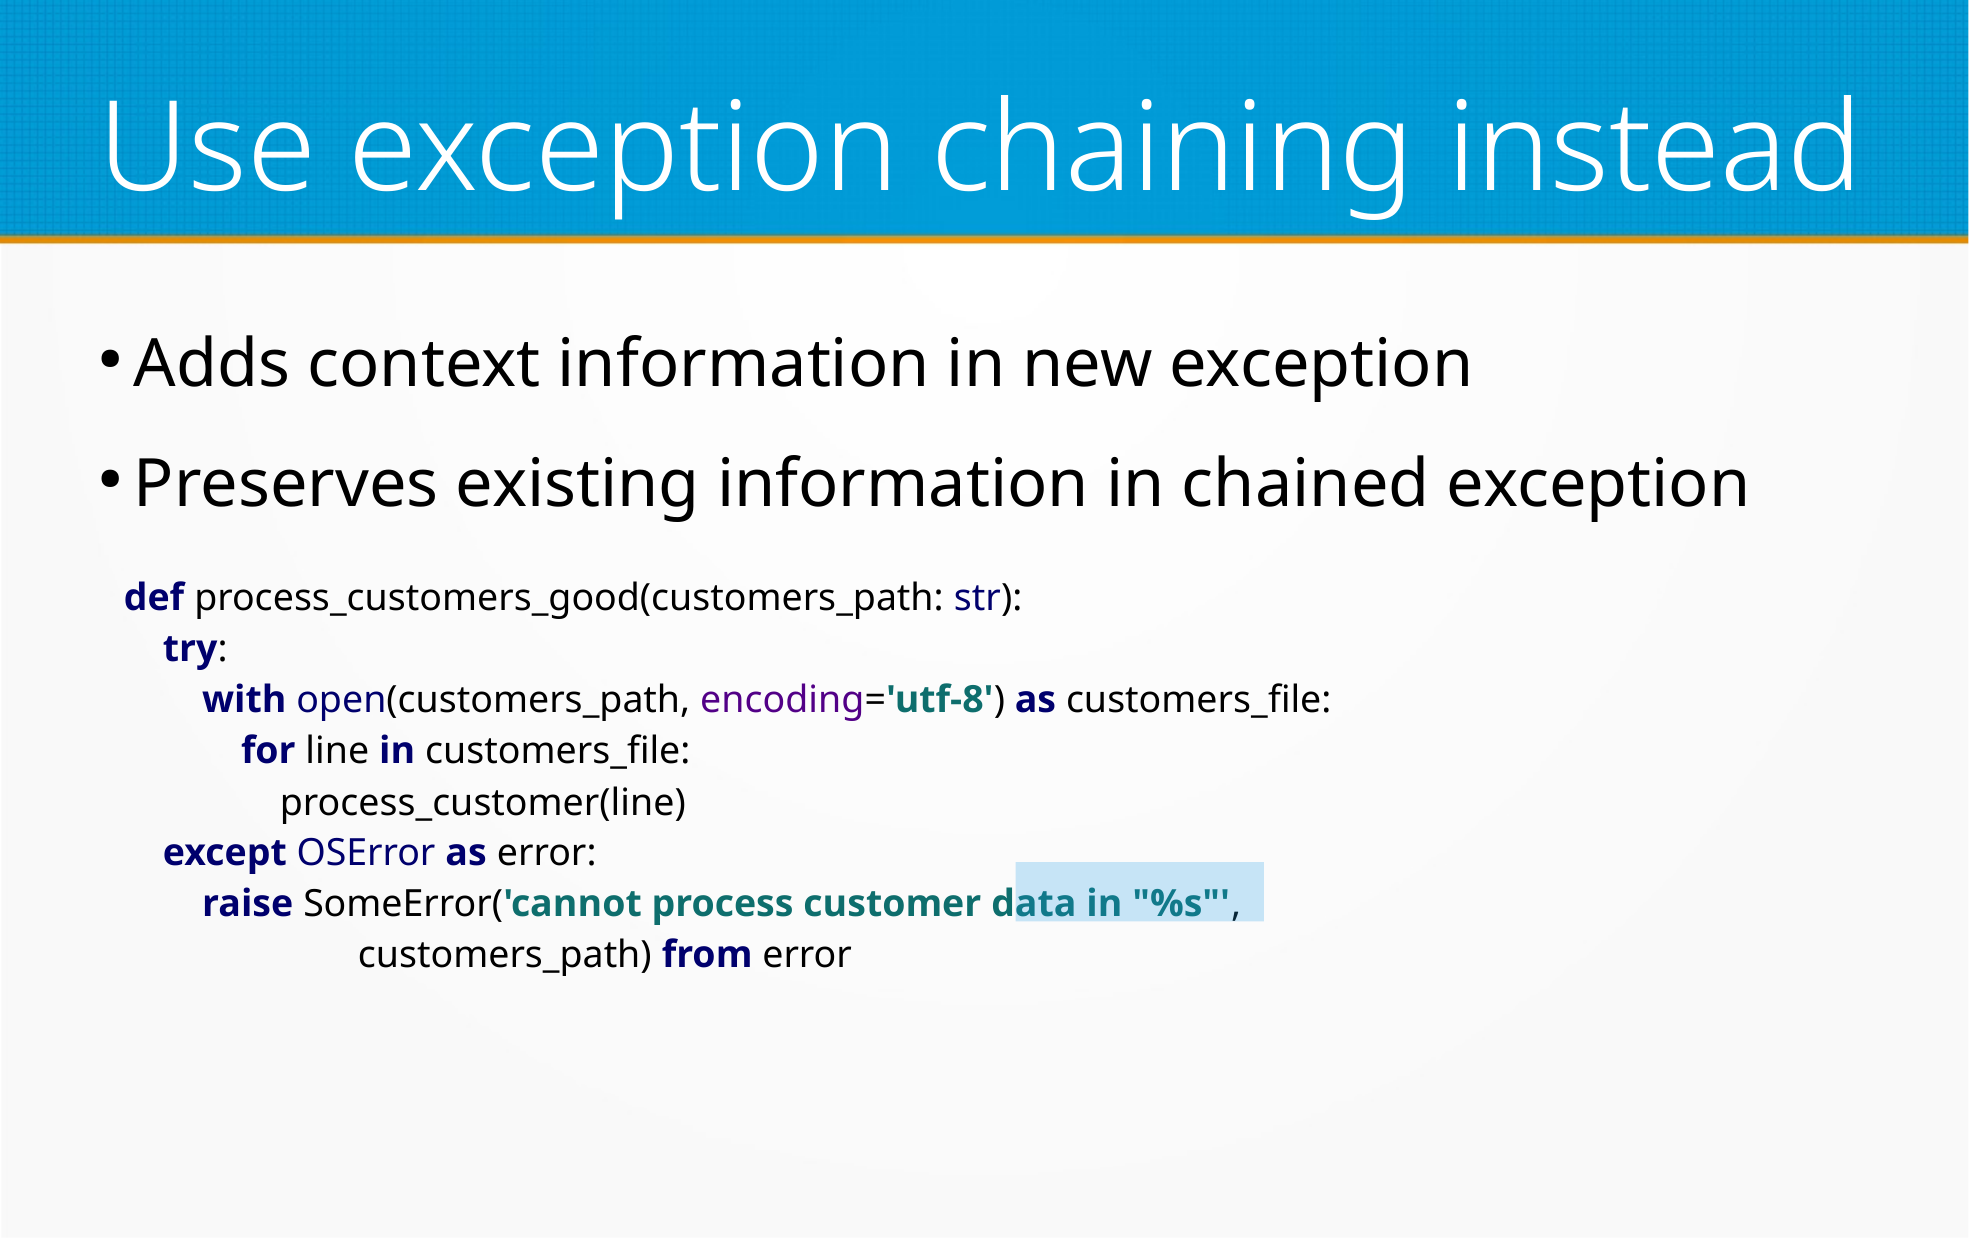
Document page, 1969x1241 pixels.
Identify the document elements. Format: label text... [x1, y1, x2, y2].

title Use exception chaining instead [98, 19, 1870, 227]
list Adds context information in new exception Preserves existing information in chained exception [98, 315, 1861, 1081]
text_box def process_customers_good(customers_path: str): try: with open(customers_path, encoding='utf-8') as customers_file: for line in customers_file: process_customer(line) except OSError as error: raise SomeError('cannot process customer data in "%s"', customers_path) from error [118, 564, 1796, 969]
text_box [1015, 862, 1264, 922]
picture [0, 233, 1969, 1241]
